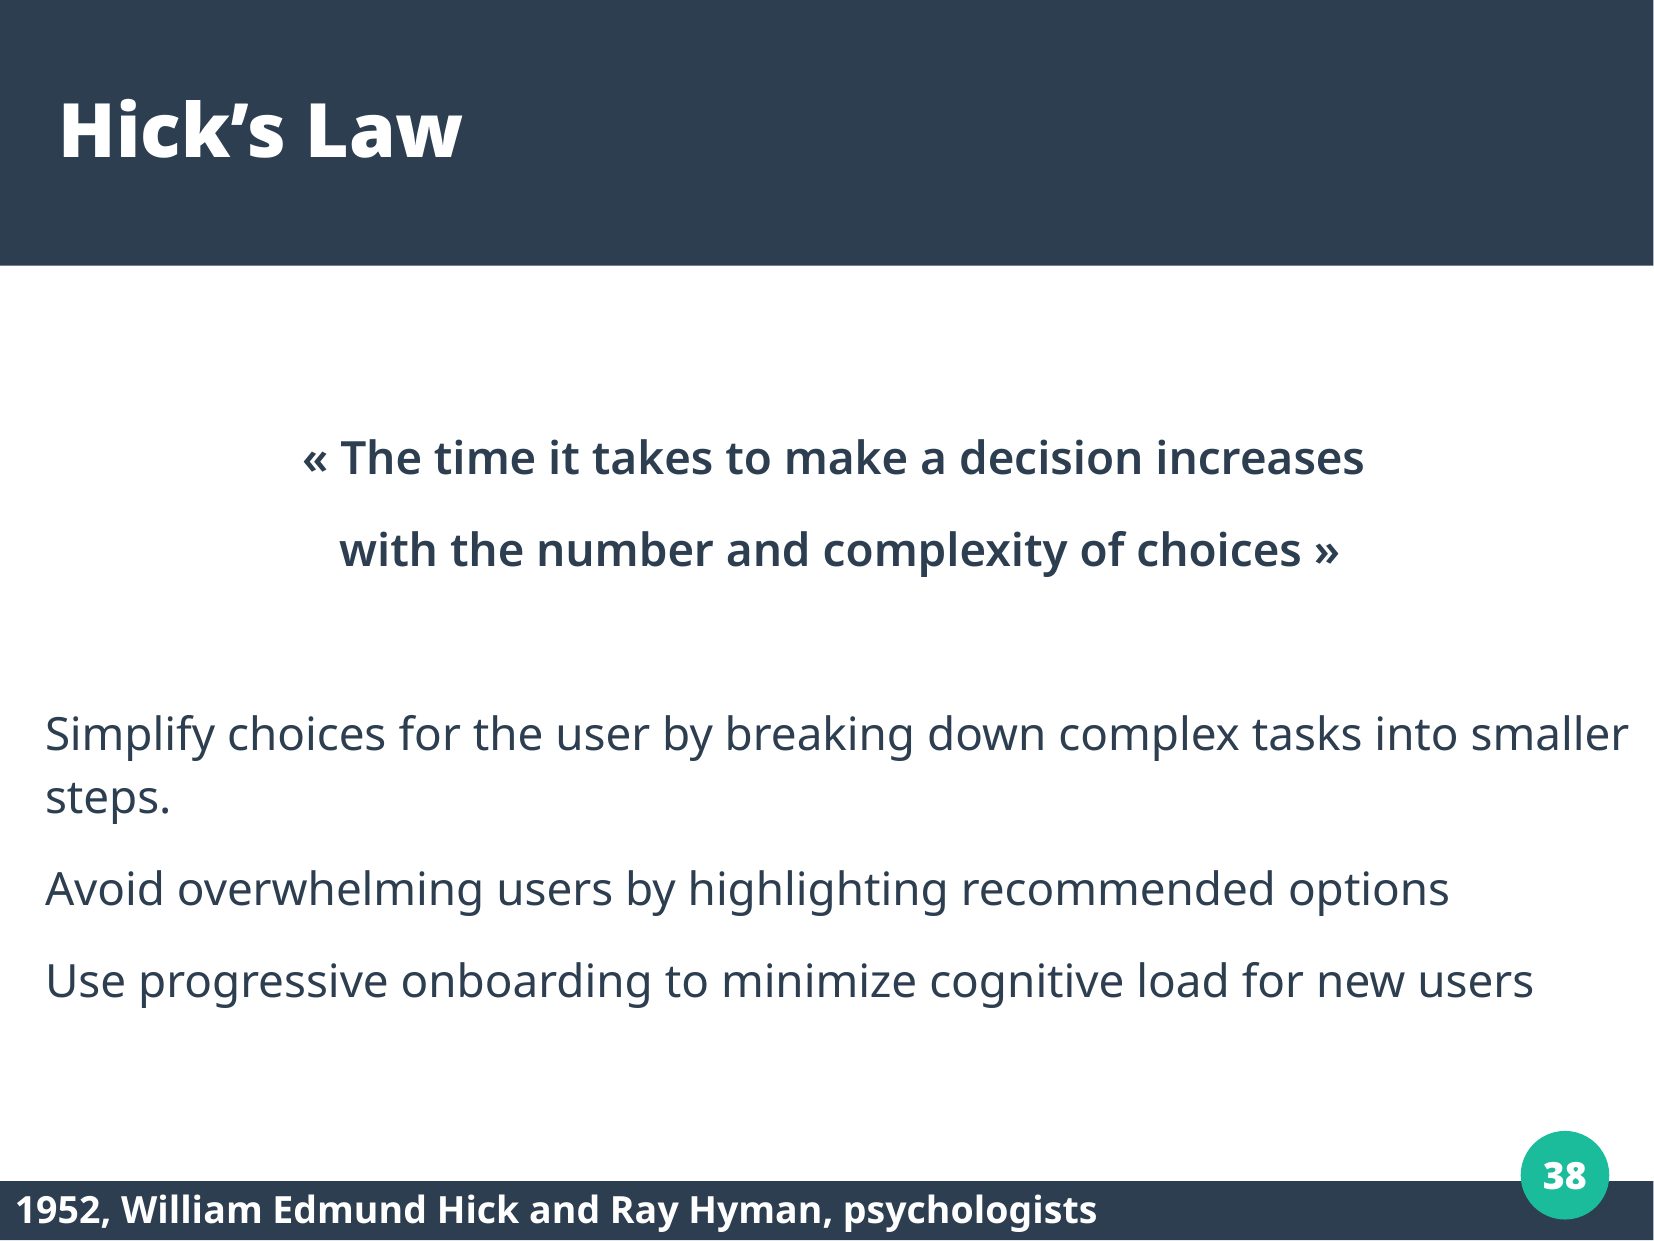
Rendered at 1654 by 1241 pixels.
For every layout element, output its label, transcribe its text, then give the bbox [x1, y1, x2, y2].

list « The time it takes to make a decision increases with the number and complexity of choices » Simplify choices for the user by breaking down complex tasks into smaller steps. Avoid overwhelming users by highlighting recommended options Use progressive onboarding to minimize cognitive load for new users [45, 285, 1636, 1152]
text_box 1952, William Edmund Hick and Ray Hyman, psychologists [0, 1176, 1654, 1241]
title Hick’s Law [59, 49, 1595, 207]
